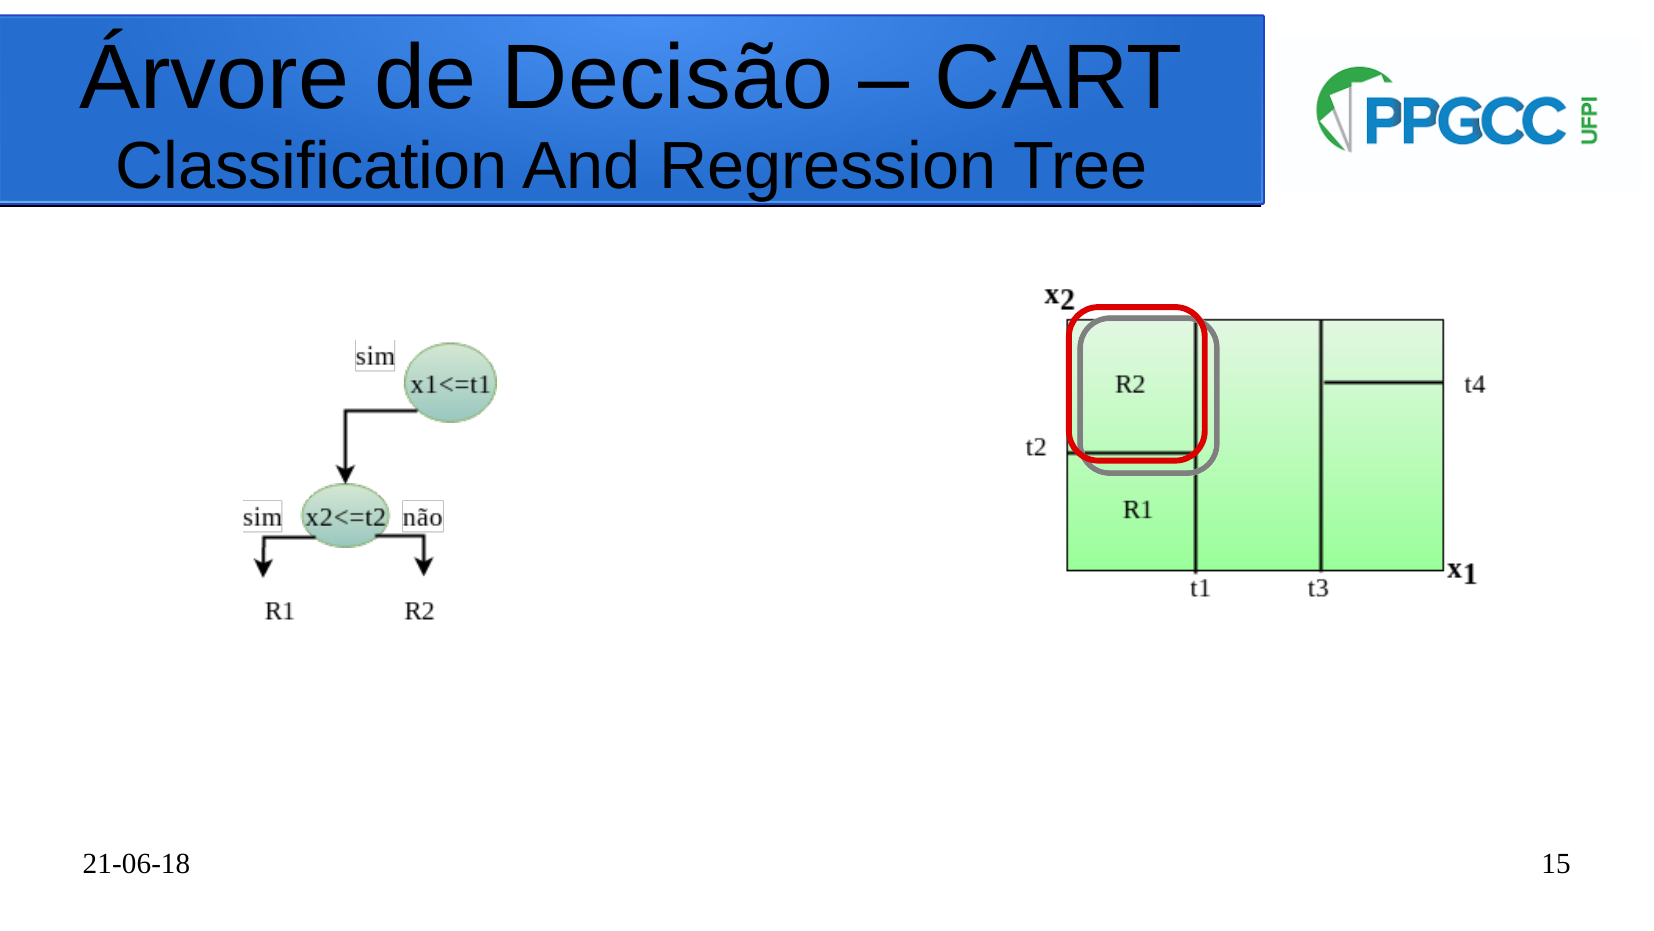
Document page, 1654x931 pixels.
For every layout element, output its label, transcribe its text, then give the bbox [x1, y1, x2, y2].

picture [243, 340, 497, 626]
picture [1004, 277, 1507, 603]
picture [1275, 36, 1643, 190]
title Árvore de Decisão – CART Classification And Regression Tree [11, 26, 1252, 203]
